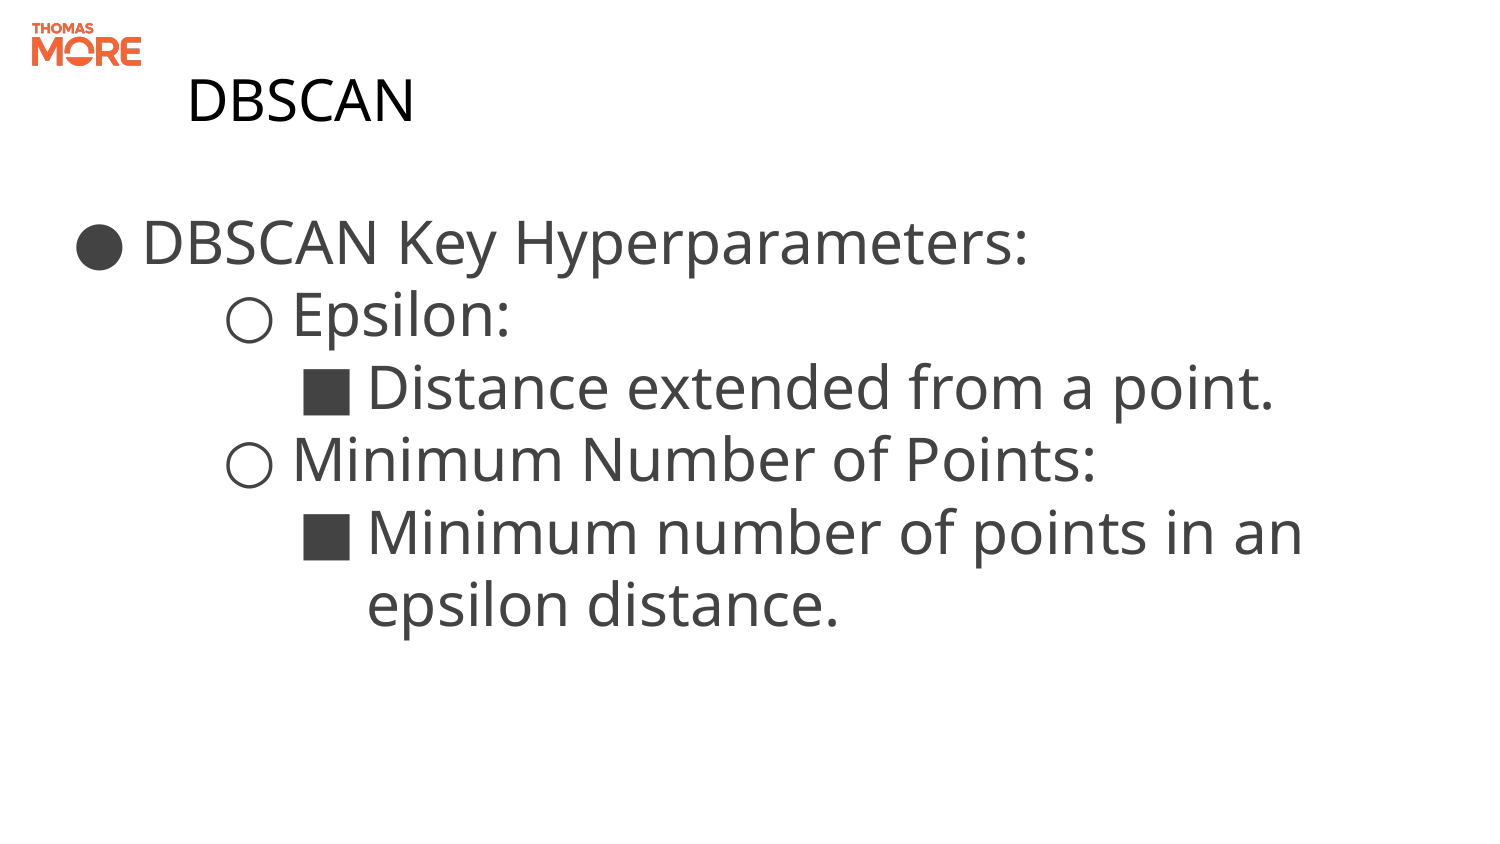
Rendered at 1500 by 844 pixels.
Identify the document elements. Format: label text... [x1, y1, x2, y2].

picture [22, 13, 151, 76]
title DBSCAN [171, 48, 1449, 143]
list DBSCAN Key Hyperparameters: Epsilon: Distance extended from a point. Minimum Number of Points: Minimum number of points in an epsilon distance. [51, 189, 1476, 750]
